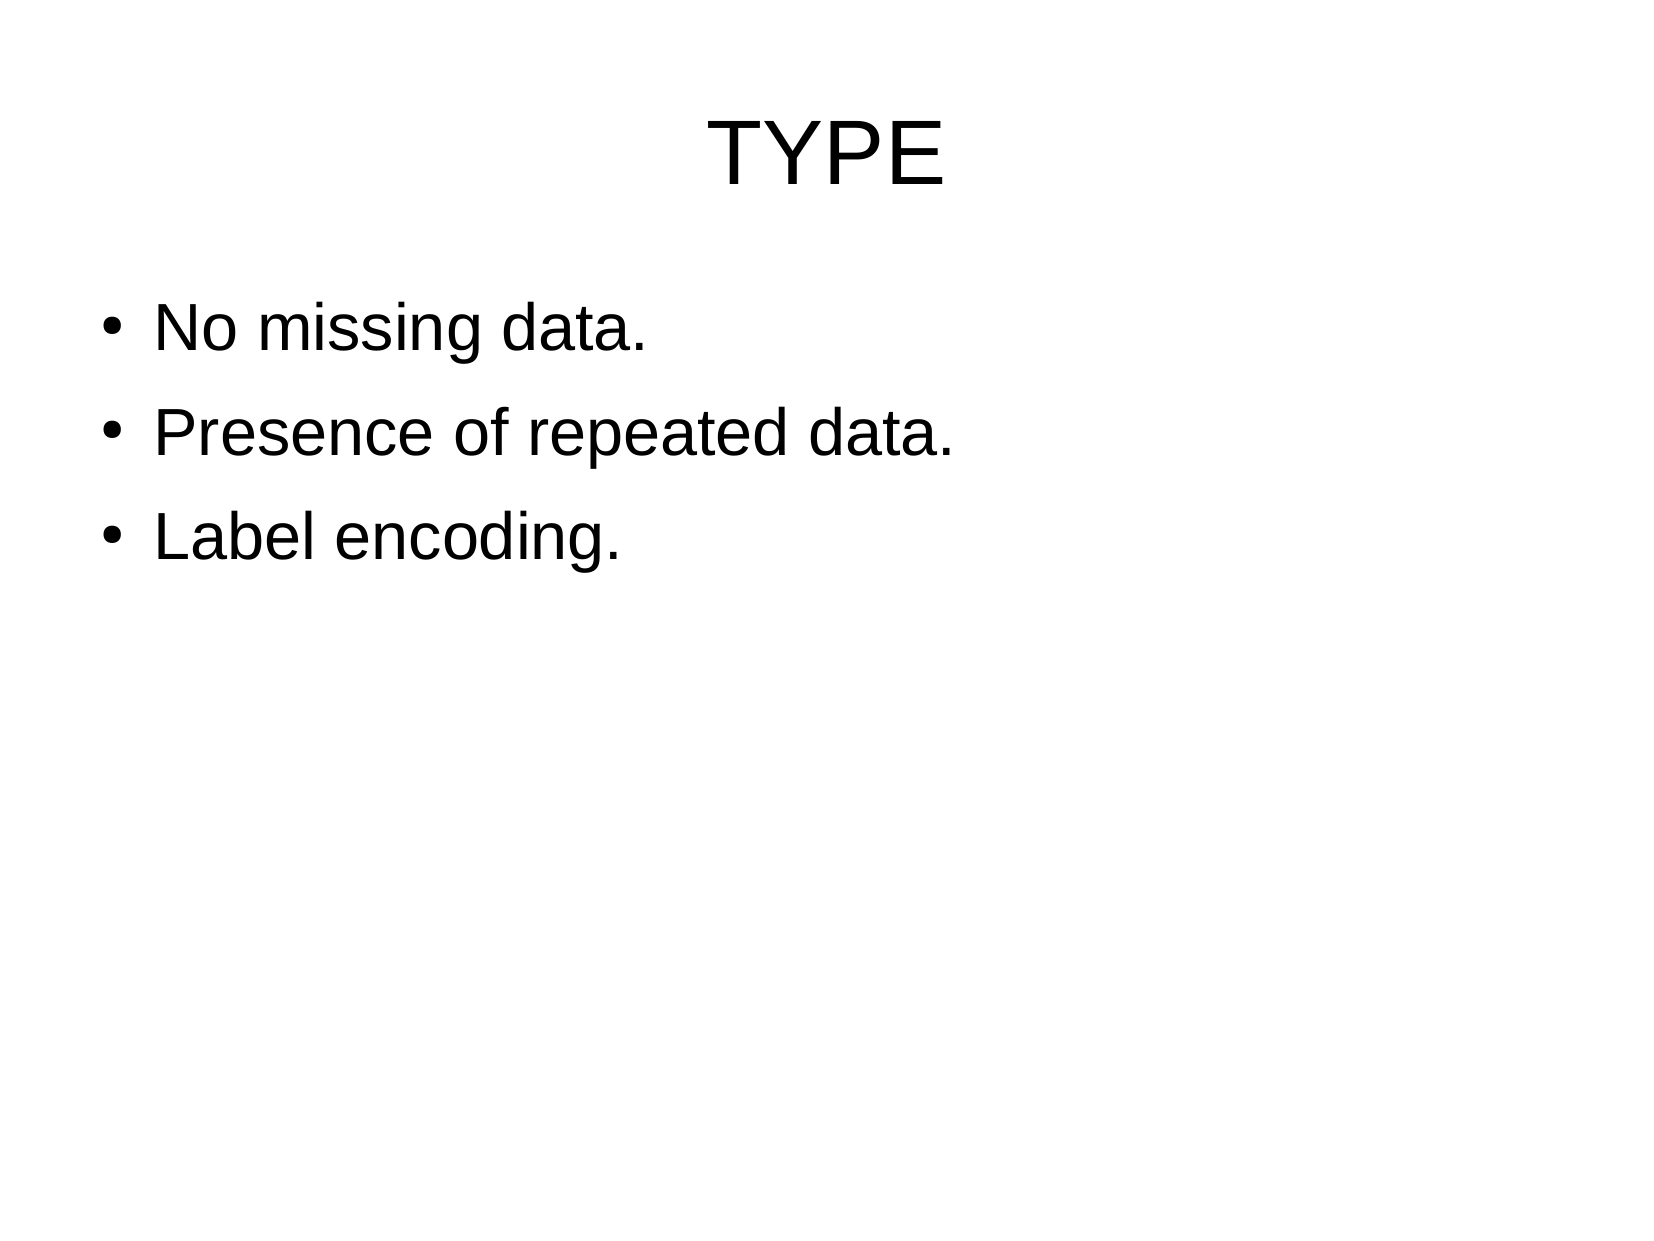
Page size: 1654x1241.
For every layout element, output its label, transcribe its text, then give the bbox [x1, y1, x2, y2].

title TYPE [82, 49, 1571, 257]
list No missing data. Presence of repeated data. Label encoding. [82, 290, 1571, 1010]
